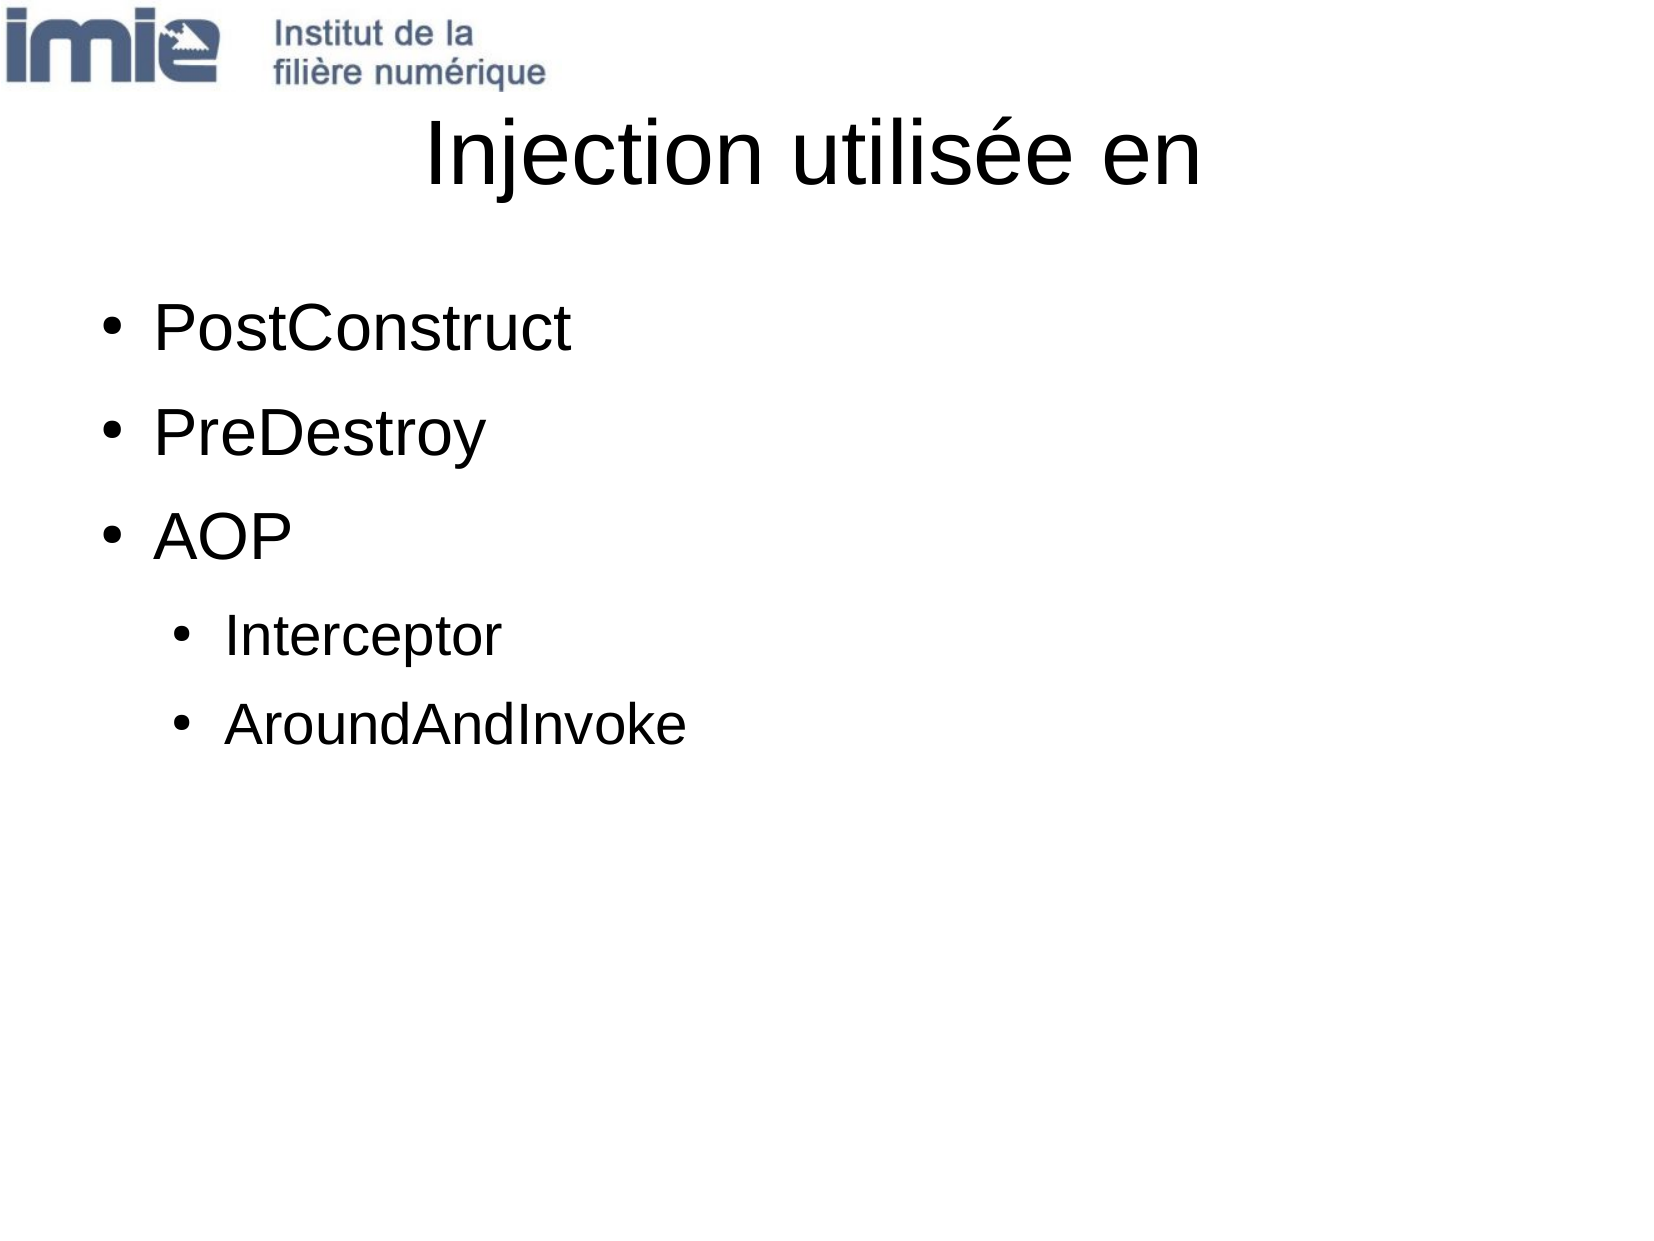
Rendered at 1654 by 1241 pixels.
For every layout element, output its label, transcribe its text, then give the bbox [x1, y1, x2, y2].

title Injection utilisée en [82, 49, 1571, 257]
picture [1, 0, 562, 92]
list PostConstruct PreDestroy AOP Interceptor AroundAndInvoke [82, 290, 1571, 1010]
